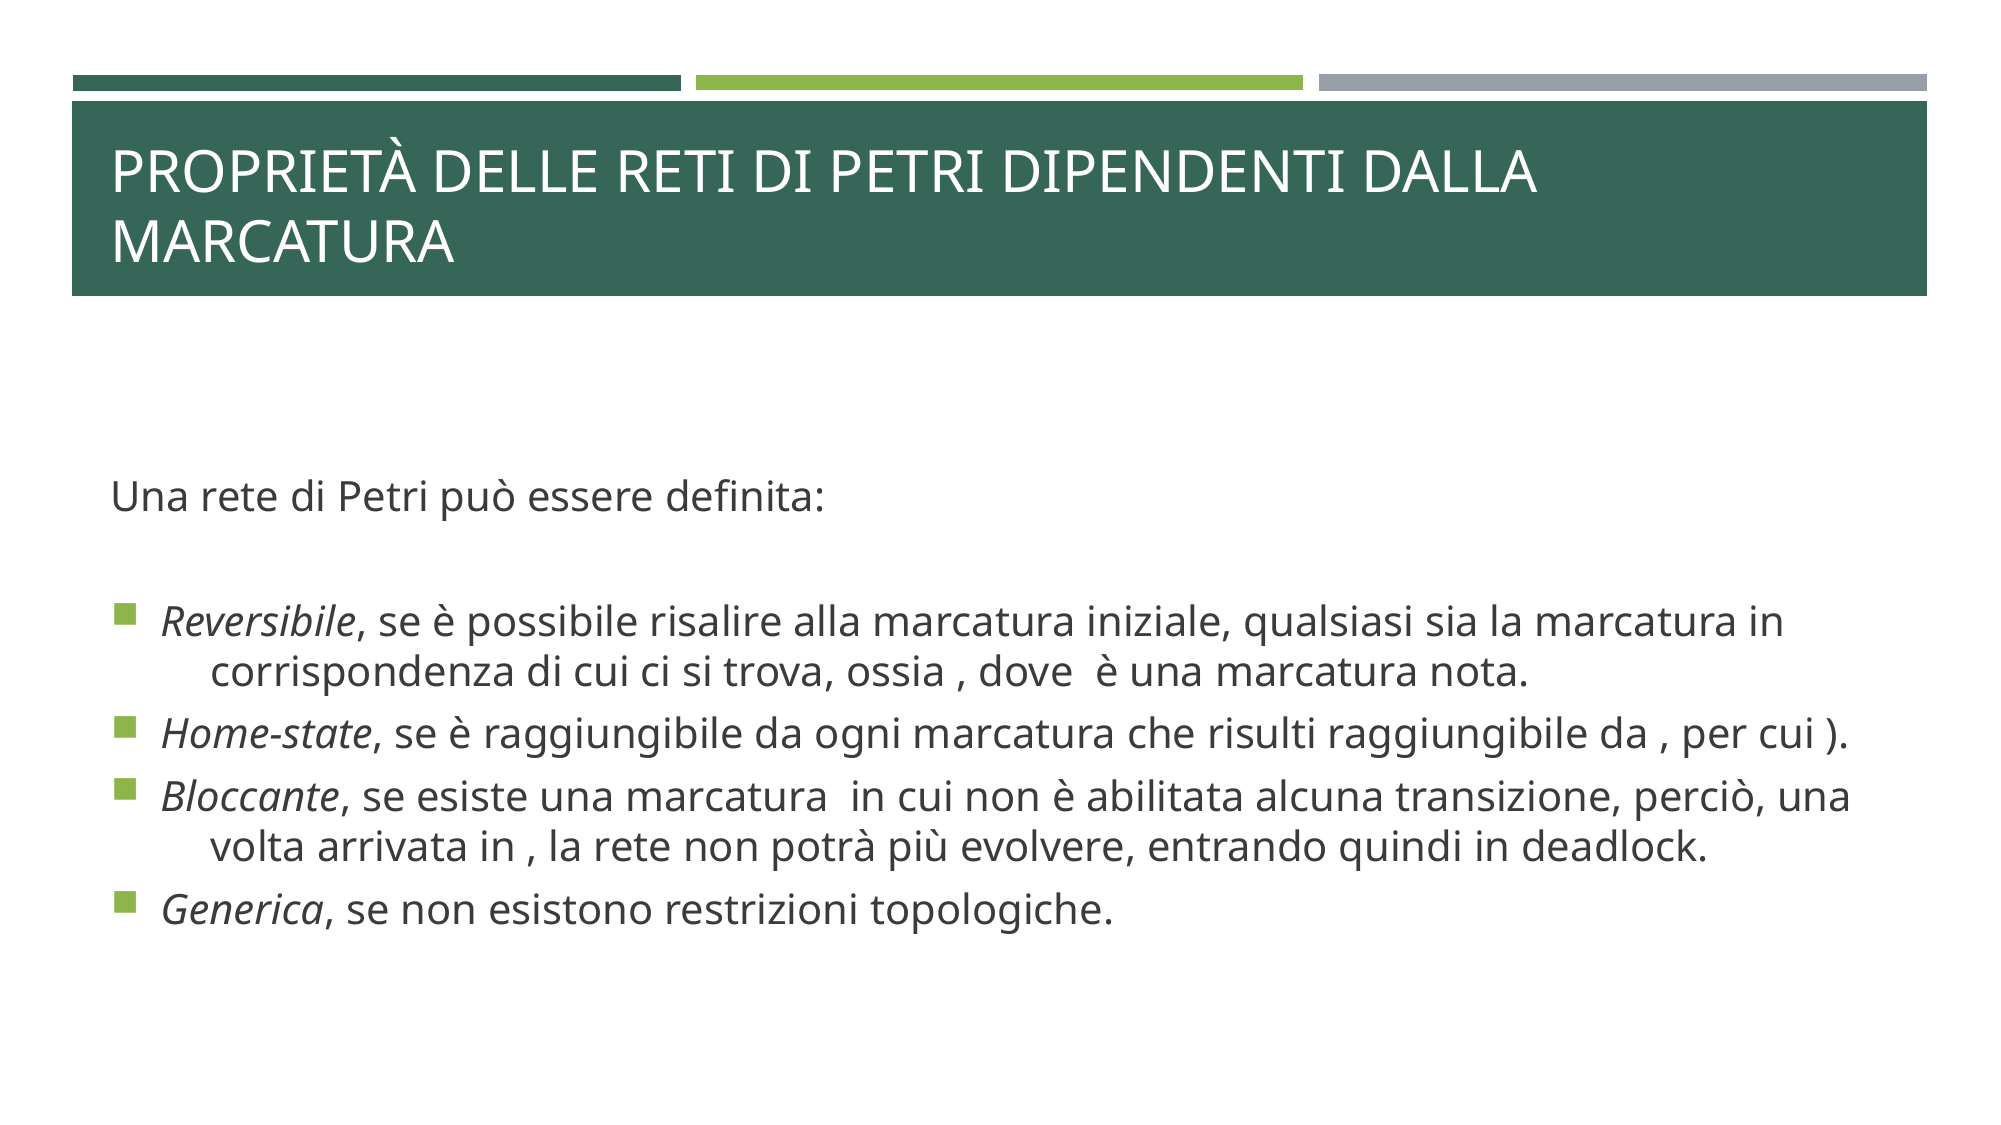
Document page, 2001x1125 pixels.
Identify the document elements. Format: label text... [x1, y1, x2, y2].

list Una rete di Petri può essere definita: Reversibile, se è possibile risalire alla marcatura iniziale, qualsiasi sia la marcatura in corrispondenza di cui ci si trova, ossia , dove è una marcatura nota. Home-state, se è raggiungibile da ogni marcatura che risulti raggiungibile da , per cui ). Bloccante, se esiste una marcatura in cui non è abilitata alcuna transizione, perciò, una volta arrivata in , la rete non potrà più evolvere, entrando quindi in deadlock. Generica, se non esistono restrizioni topologiche. [95, 346, 1905, 1056]
title Proprietà delle reti di petri dipendenti dalla marcatura [95, 115, 1905, 282]
